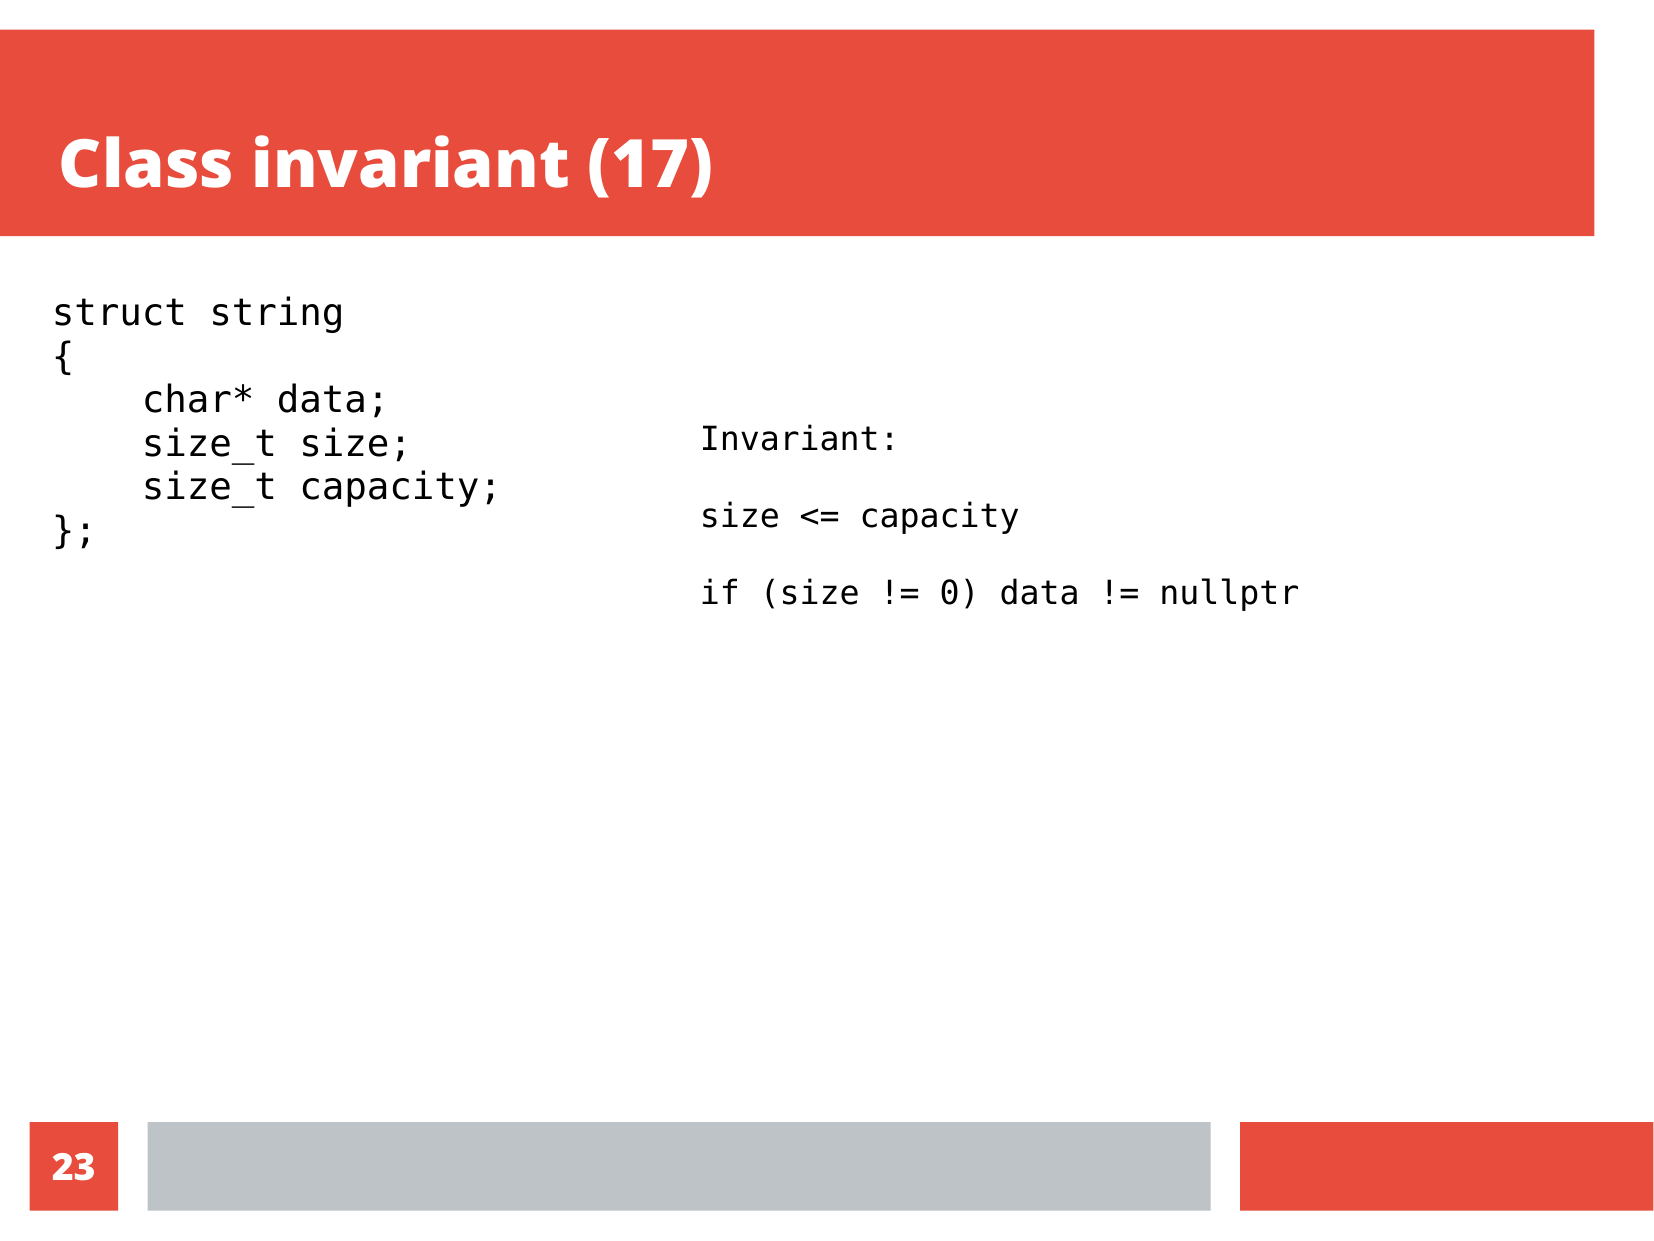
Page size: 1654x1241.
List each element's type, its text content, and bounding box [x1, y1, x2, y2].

title Class invariant (17) [59, 59, 1595, 207]
text_box struct string { char* data; size_t size; size_t capacity; }; [37, 283, 674, 969]
text_box Invariant: size <= capacity if (size != 0) data != nullptr [685, 412, 1642, 863]
